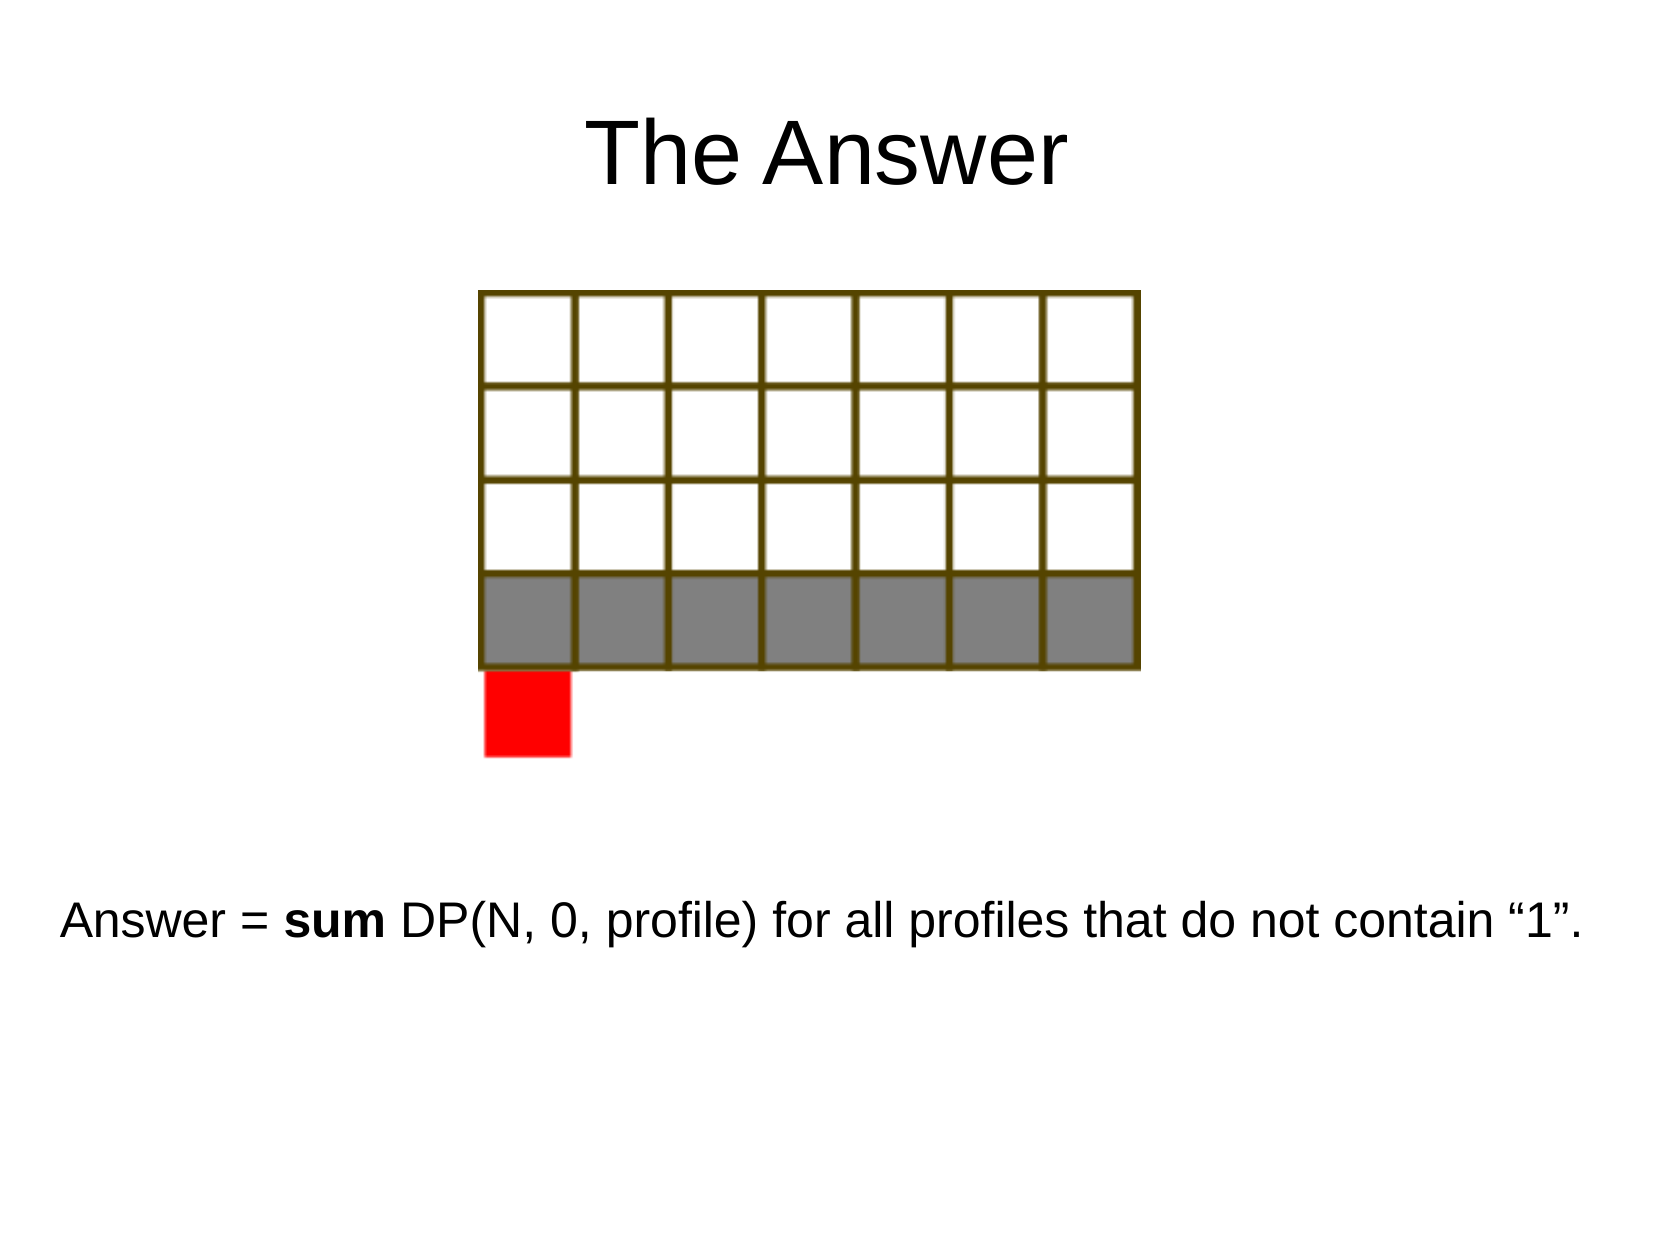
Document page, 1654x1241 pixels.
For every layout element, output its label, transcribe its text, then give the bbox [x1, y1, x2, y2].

title The Answer [82, 49, 1571, 257]
picture [478, 290, 1141, 766]
text_box Answer = sum DP(N, 0, profile) for all profiles that do not contain “1”. [45, 885, 1635, 957]
